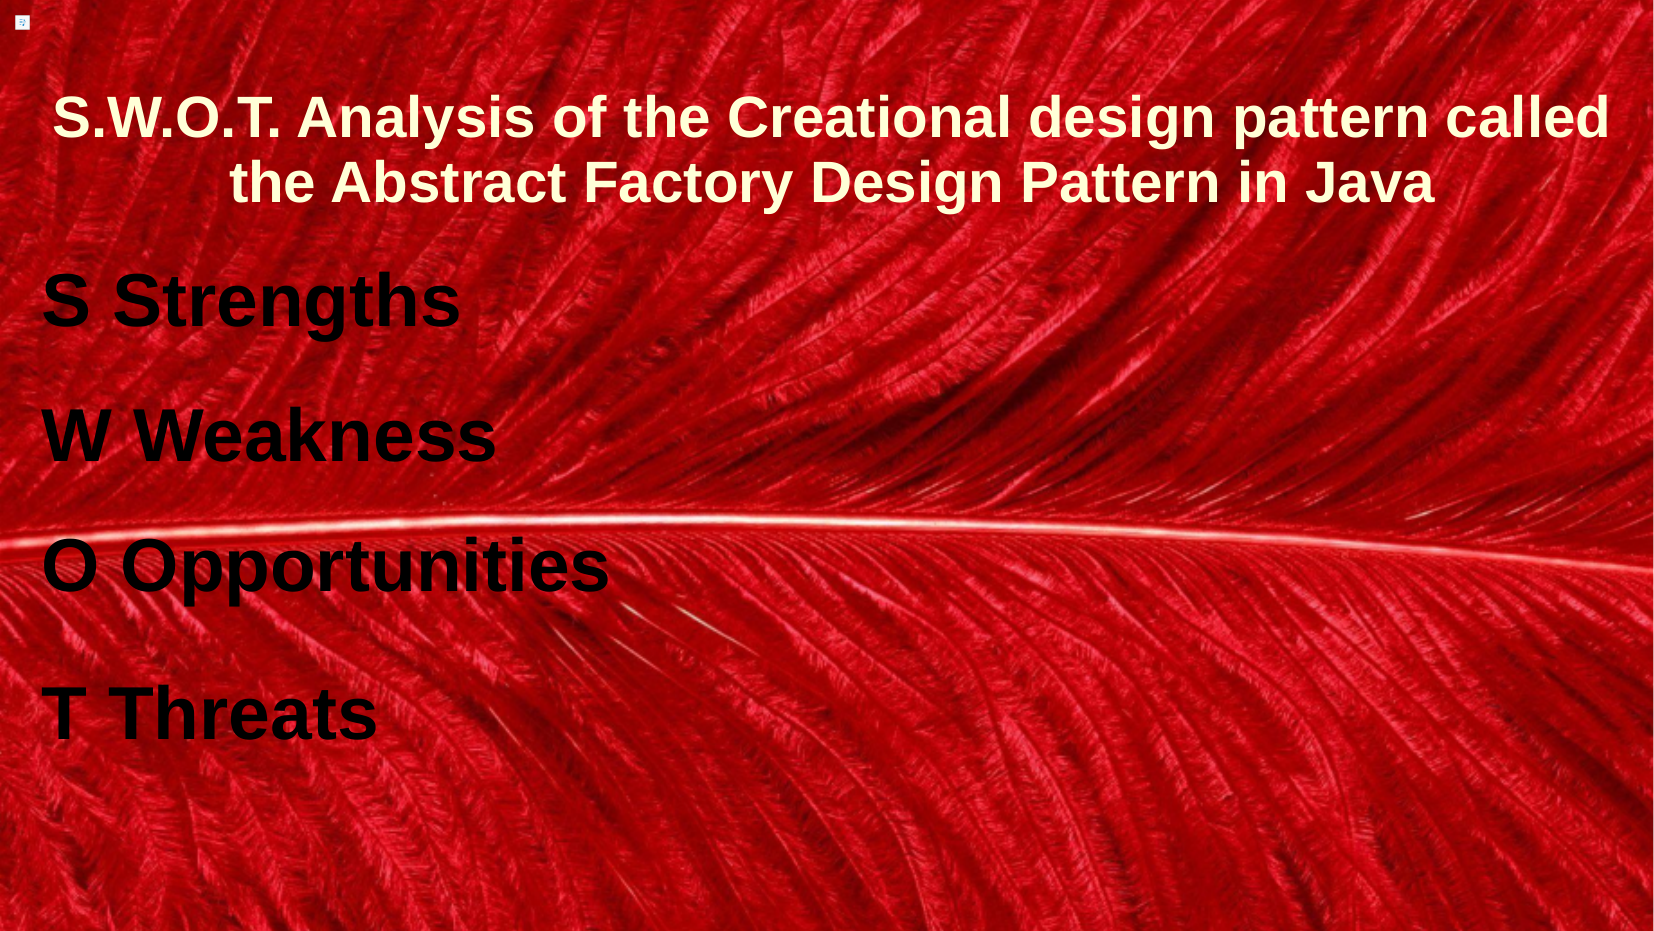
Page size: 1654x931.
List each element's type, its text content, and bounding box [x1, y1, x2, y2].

title T Threats [41, 638, 1613, 789]
title O Opportunities [41, 490, 1613, 638]
text_box [15, 15, 31, 31]
title S Strengths [41, 225, 1613, 360]
title [1613, 263, 1654, 391]
picture [0, 0, 1654, 931]
title S.W.O.T. Analysis of the Creational design pattern called the Abstract Factory Design Pattern in Java [47, 75, 1619, 226]
title W Weakness [41, 360, 1613, 490]
